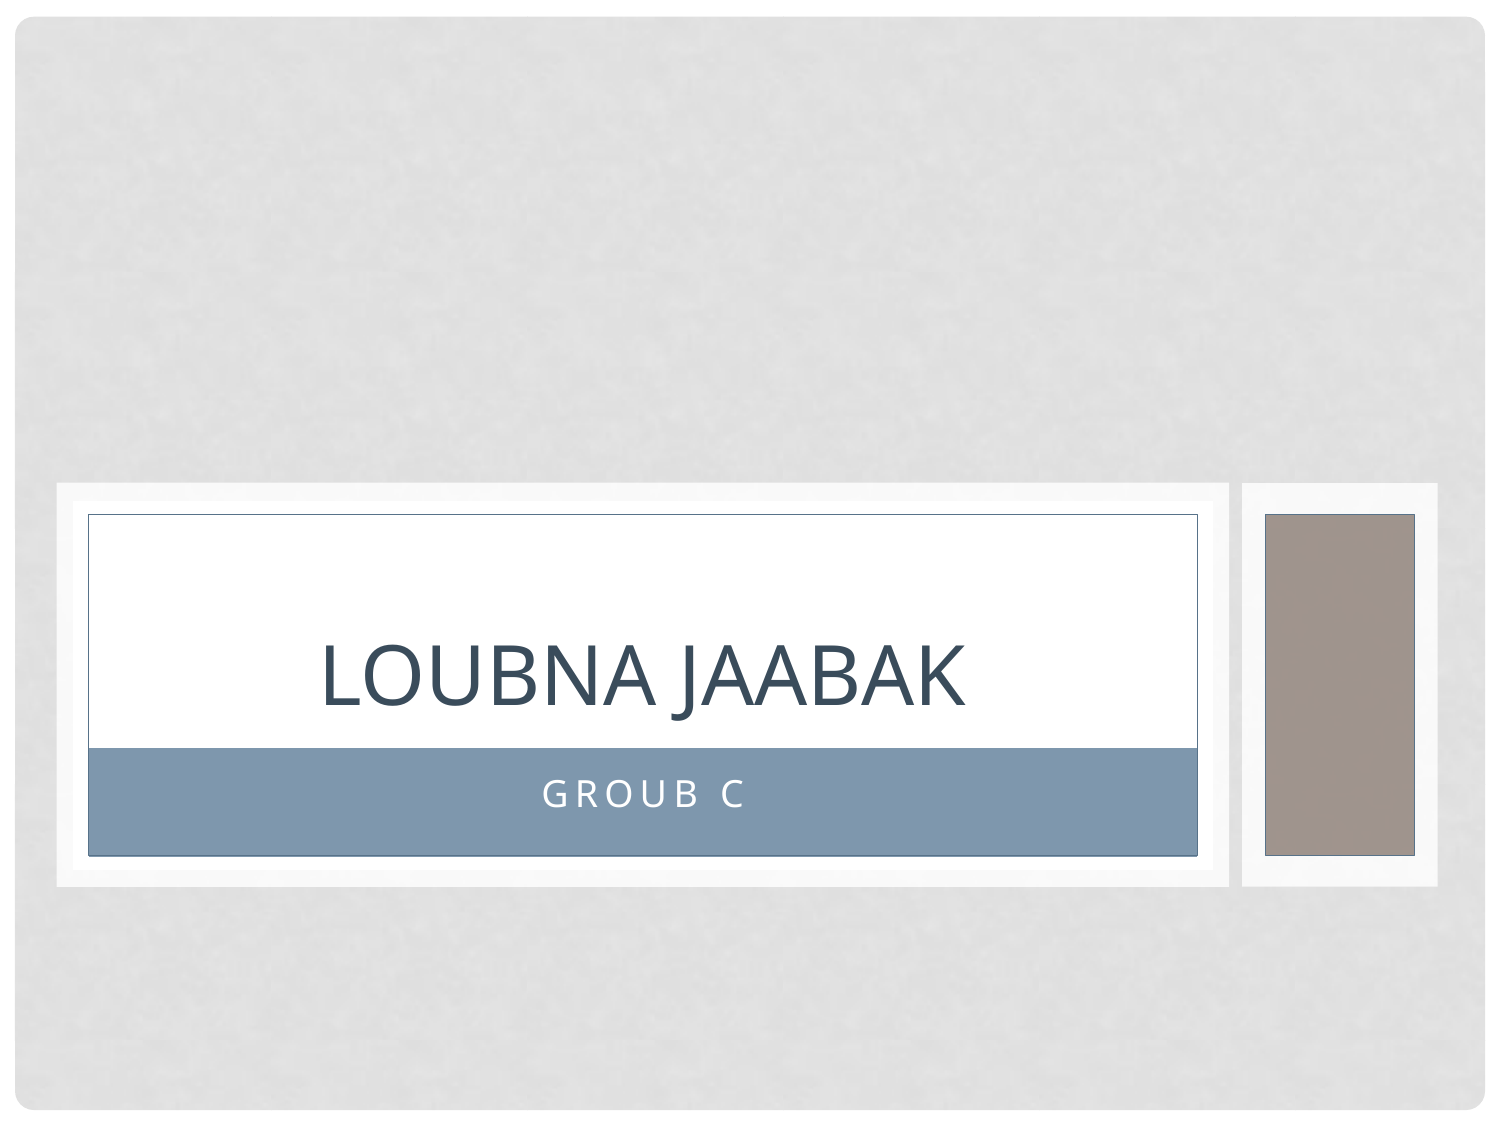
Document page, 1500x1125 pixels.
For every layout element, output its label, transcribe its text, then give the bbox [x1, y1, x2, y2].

title LOUBNA JAABAK [99, 529, 1187, 730]
subtitle GROUB C [105, 762, 1181, 838]
